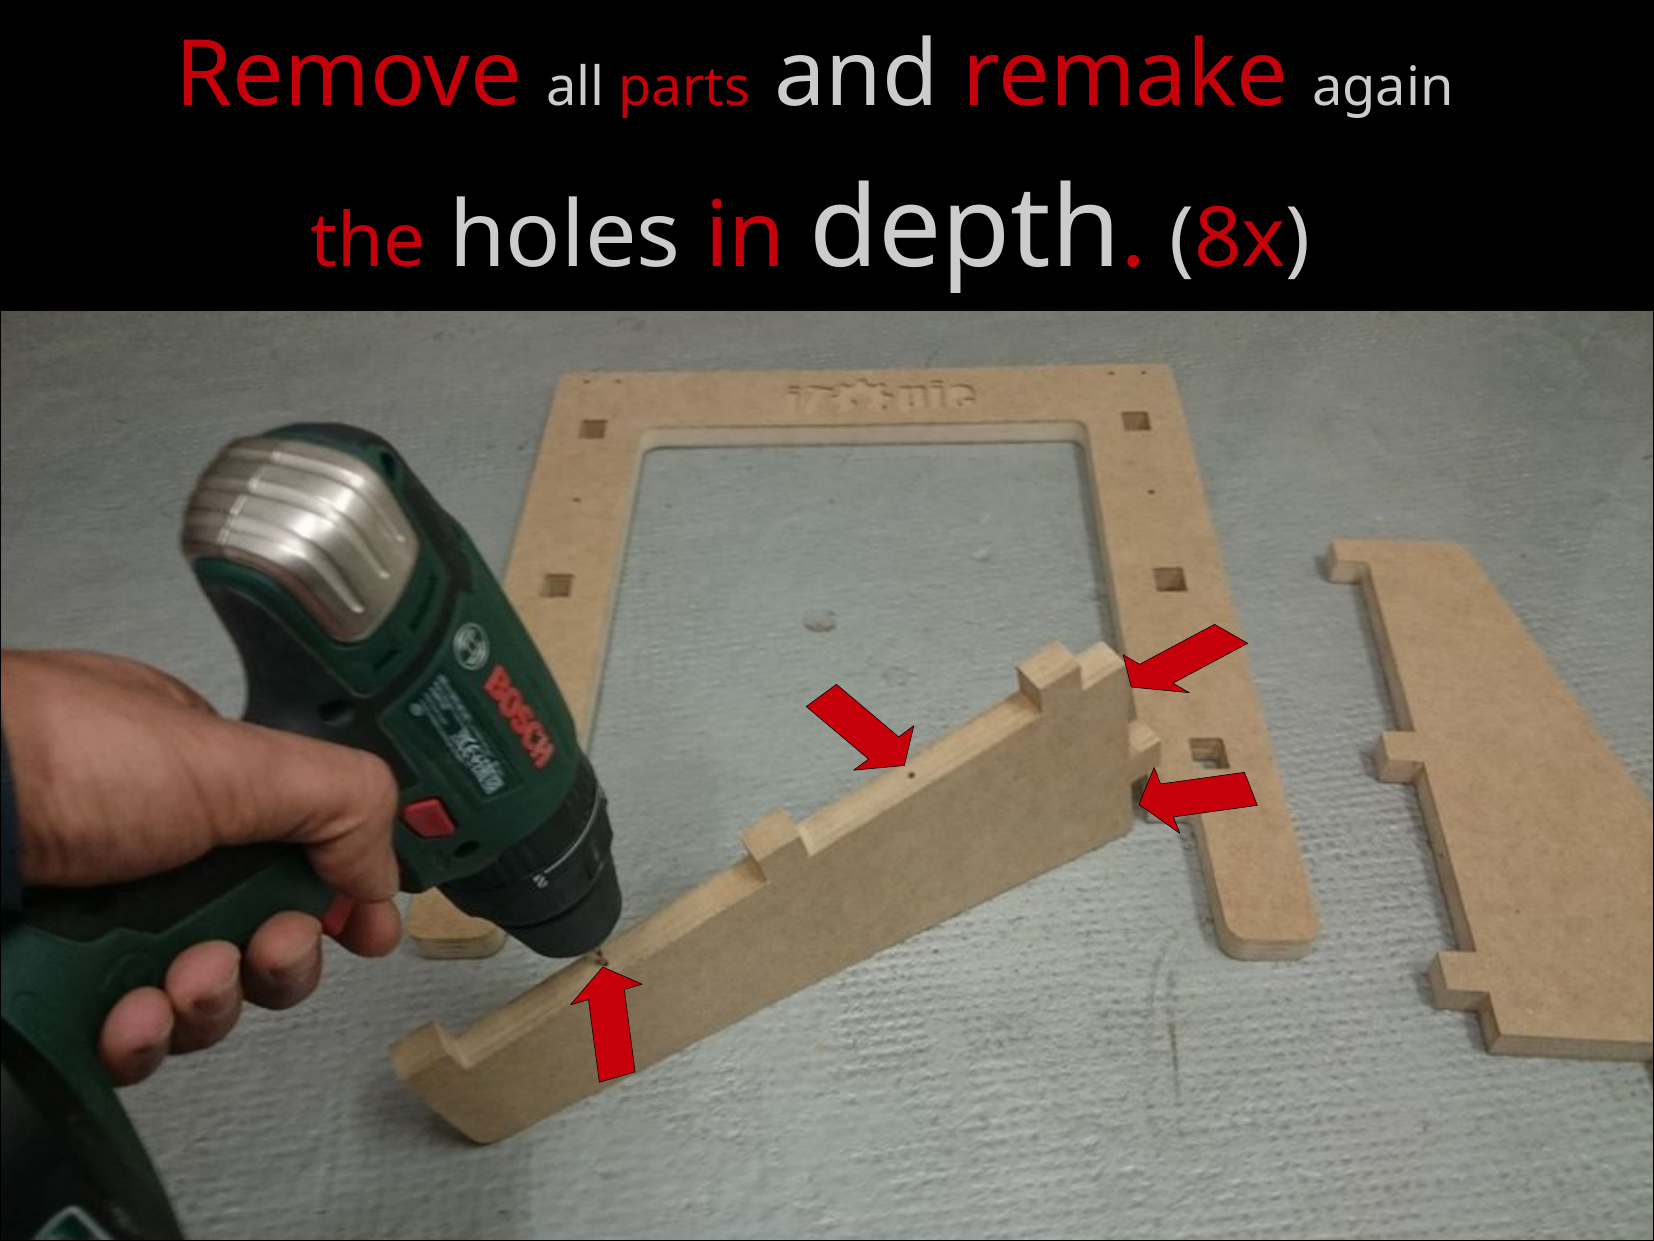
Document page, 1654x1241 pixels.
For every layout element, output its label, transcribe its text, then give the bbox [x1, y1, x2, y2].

text_box [1123, 624, 1248, 693]
text_box [806, 684, 914, 771]
text_box [1139, 767, 1258, 834]
title Remove all parts and remake again the holes in depth. (8x) [0, 0, 1654, 311]
text_box [570, 966, 643, 1083]
picture [0, 311, 1654, 1241]
